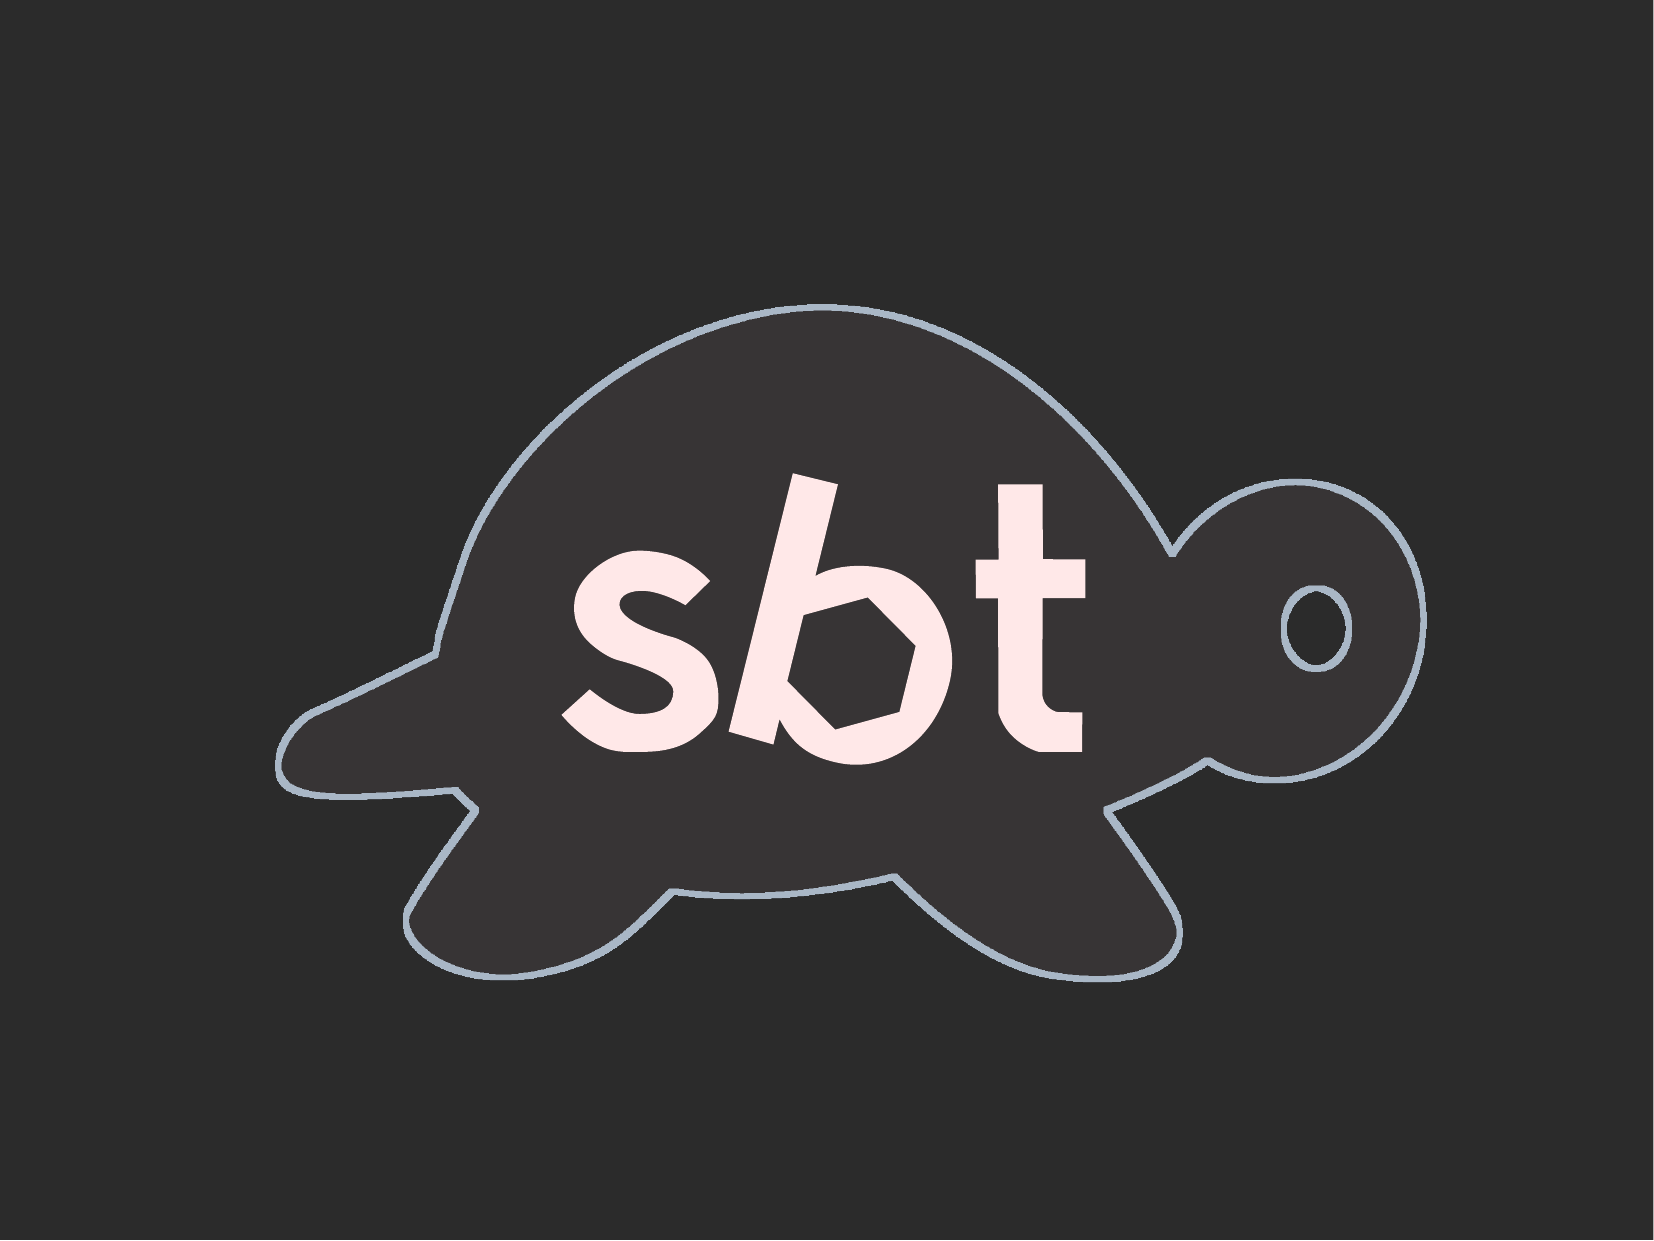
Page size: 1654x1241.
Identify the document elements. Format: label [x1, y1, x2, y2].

picture [230, 0, 1471, 1193]
